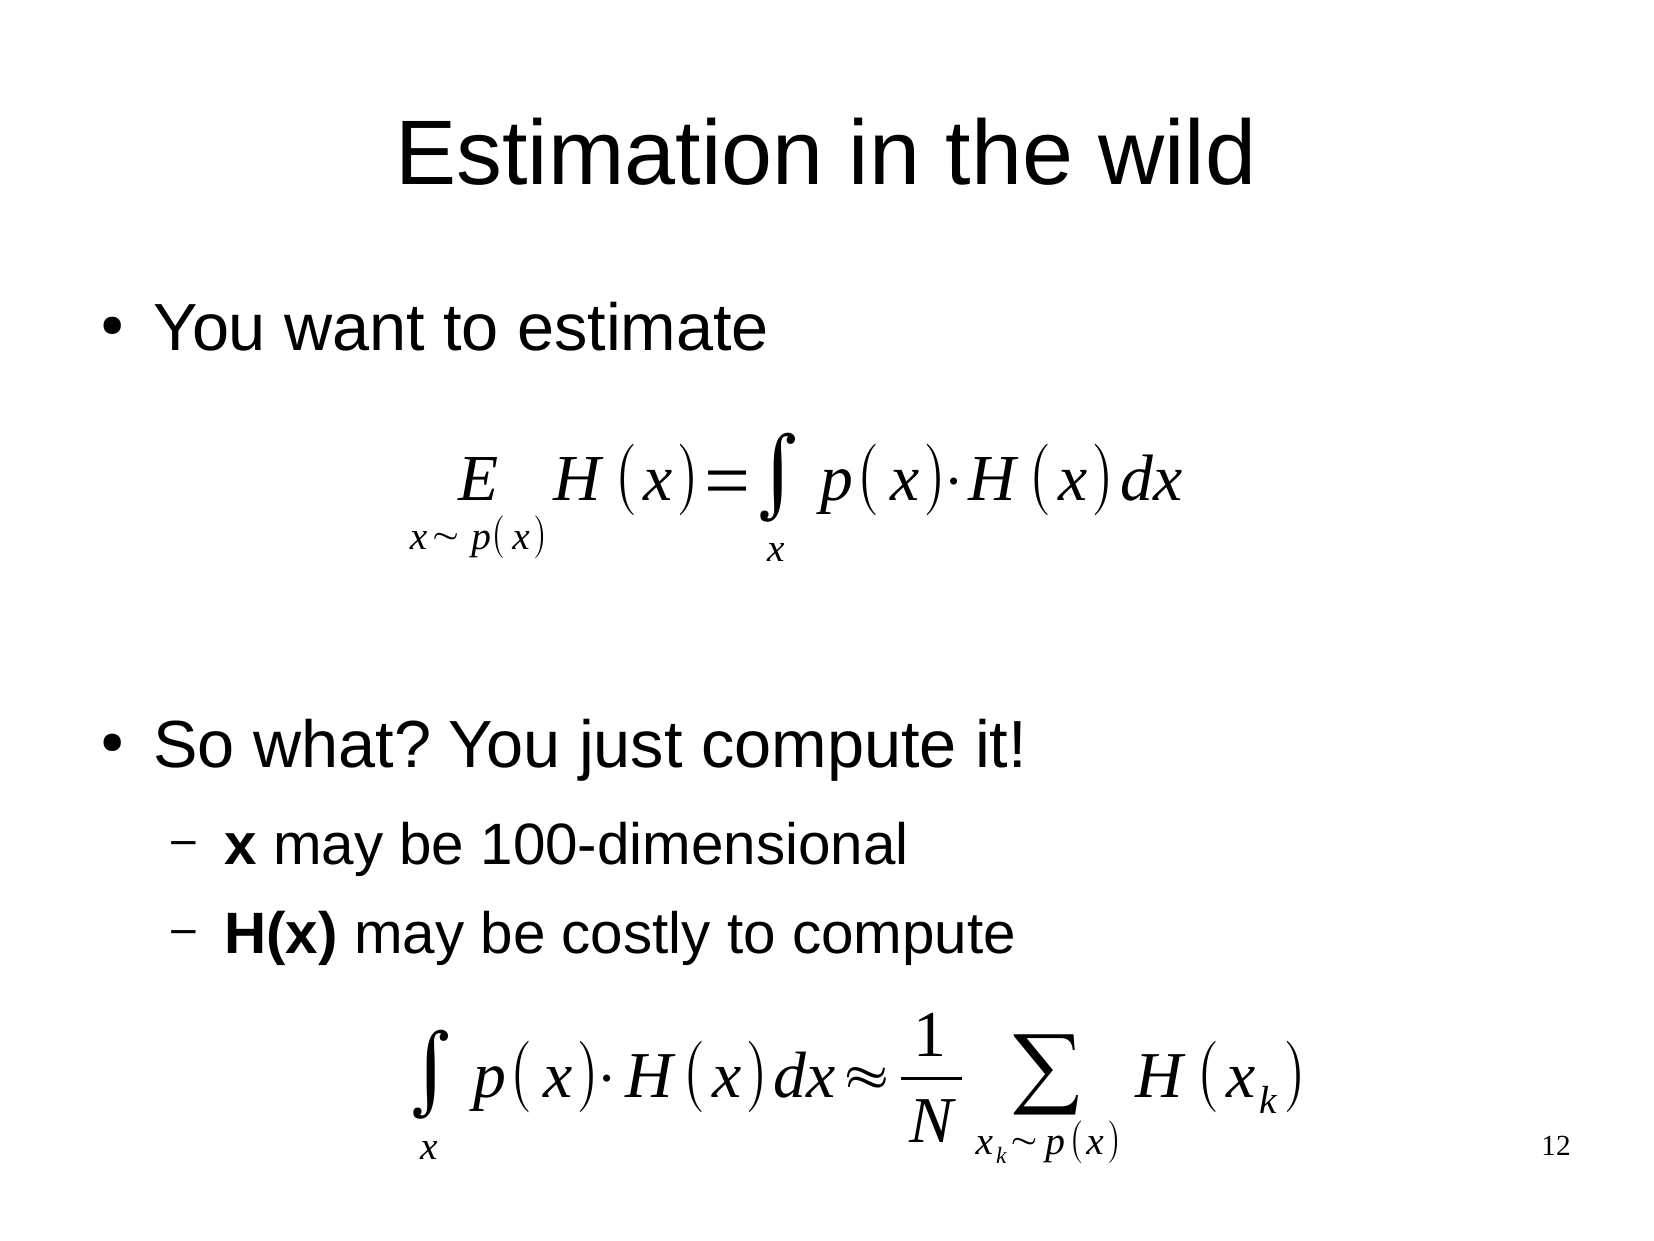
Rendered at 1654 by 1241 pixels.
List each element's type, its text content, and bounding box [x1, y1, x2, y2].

title Estimation in the wild [82, 49, 1571, 257]
chart [387, 999, 1321, 1171]
list You want to estimate So what? You just compute it! x may be 100-dimensional H(x) may be costly to compute [82, 290, 1571, 1156]
chart [393, 426, 1203, 570]
